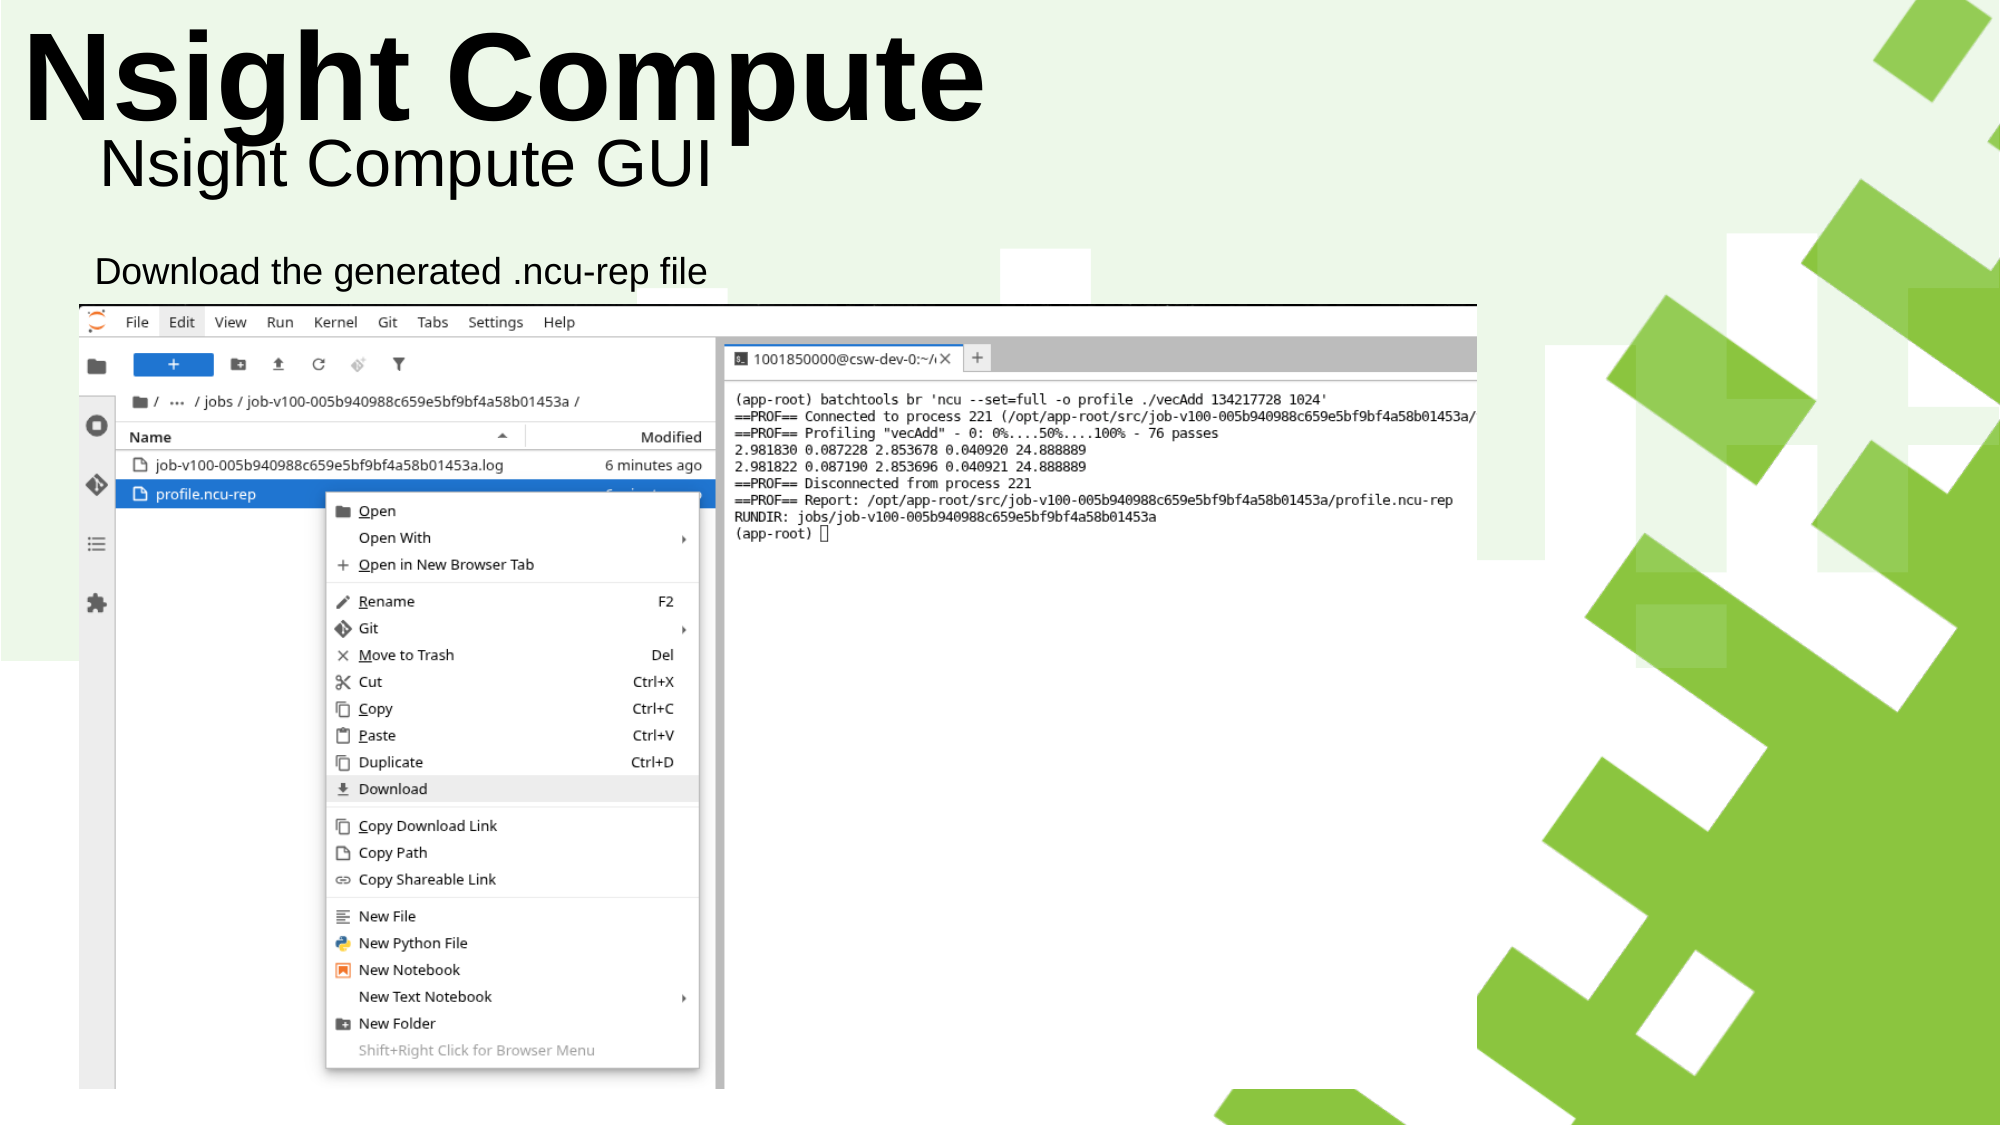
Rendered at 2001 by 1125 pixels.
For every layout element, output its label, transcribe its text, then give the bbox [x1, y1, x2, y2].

text_box Nsight Compute [7, 0, 1822, 161]
text_box Nsight Compute GUI [84, 118, 1030, 226]
text_box Download the generated .ncu-rep file [79, 243, 1817, 334]
picture [0, 0, 2000, 1125]
